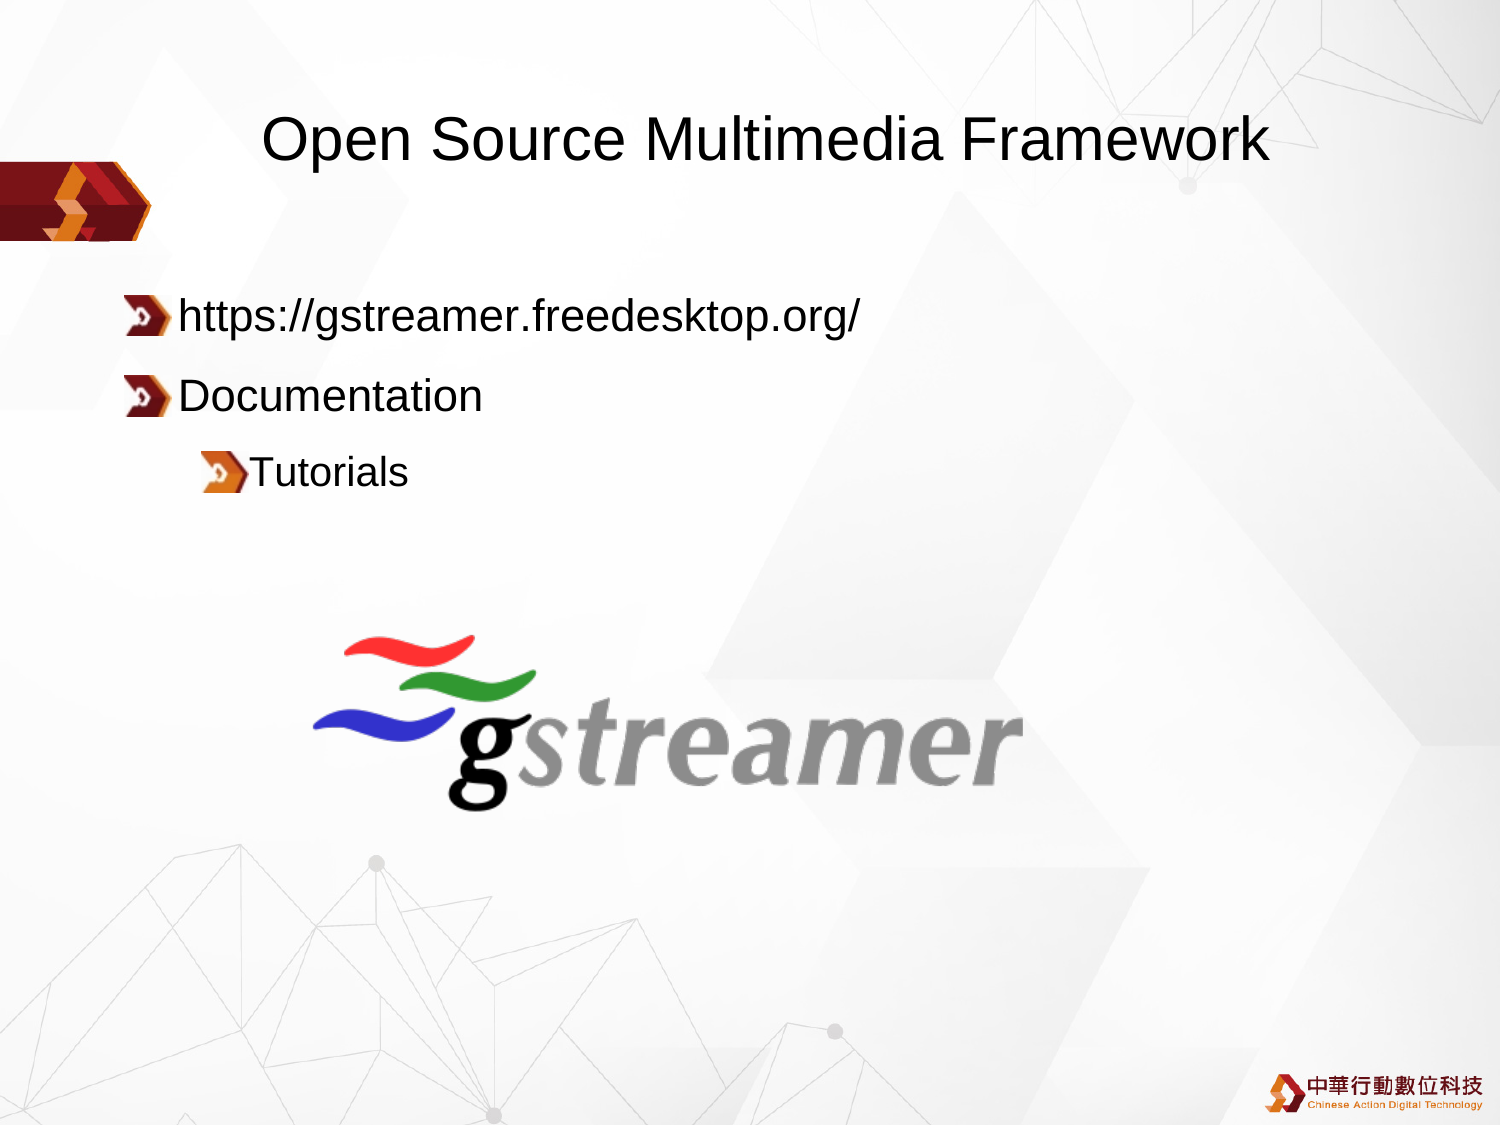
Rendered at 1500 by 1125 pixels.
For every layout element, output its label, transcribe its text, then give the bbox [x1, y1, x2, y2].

list https://gstreamer.freedesktop.org/ Documentation Tutorials [107, 290, 1425, 943]
picture [0, 0, 1500, 1125]
title Open Source Multimedia Framework [137, 62, 1397, 216]
